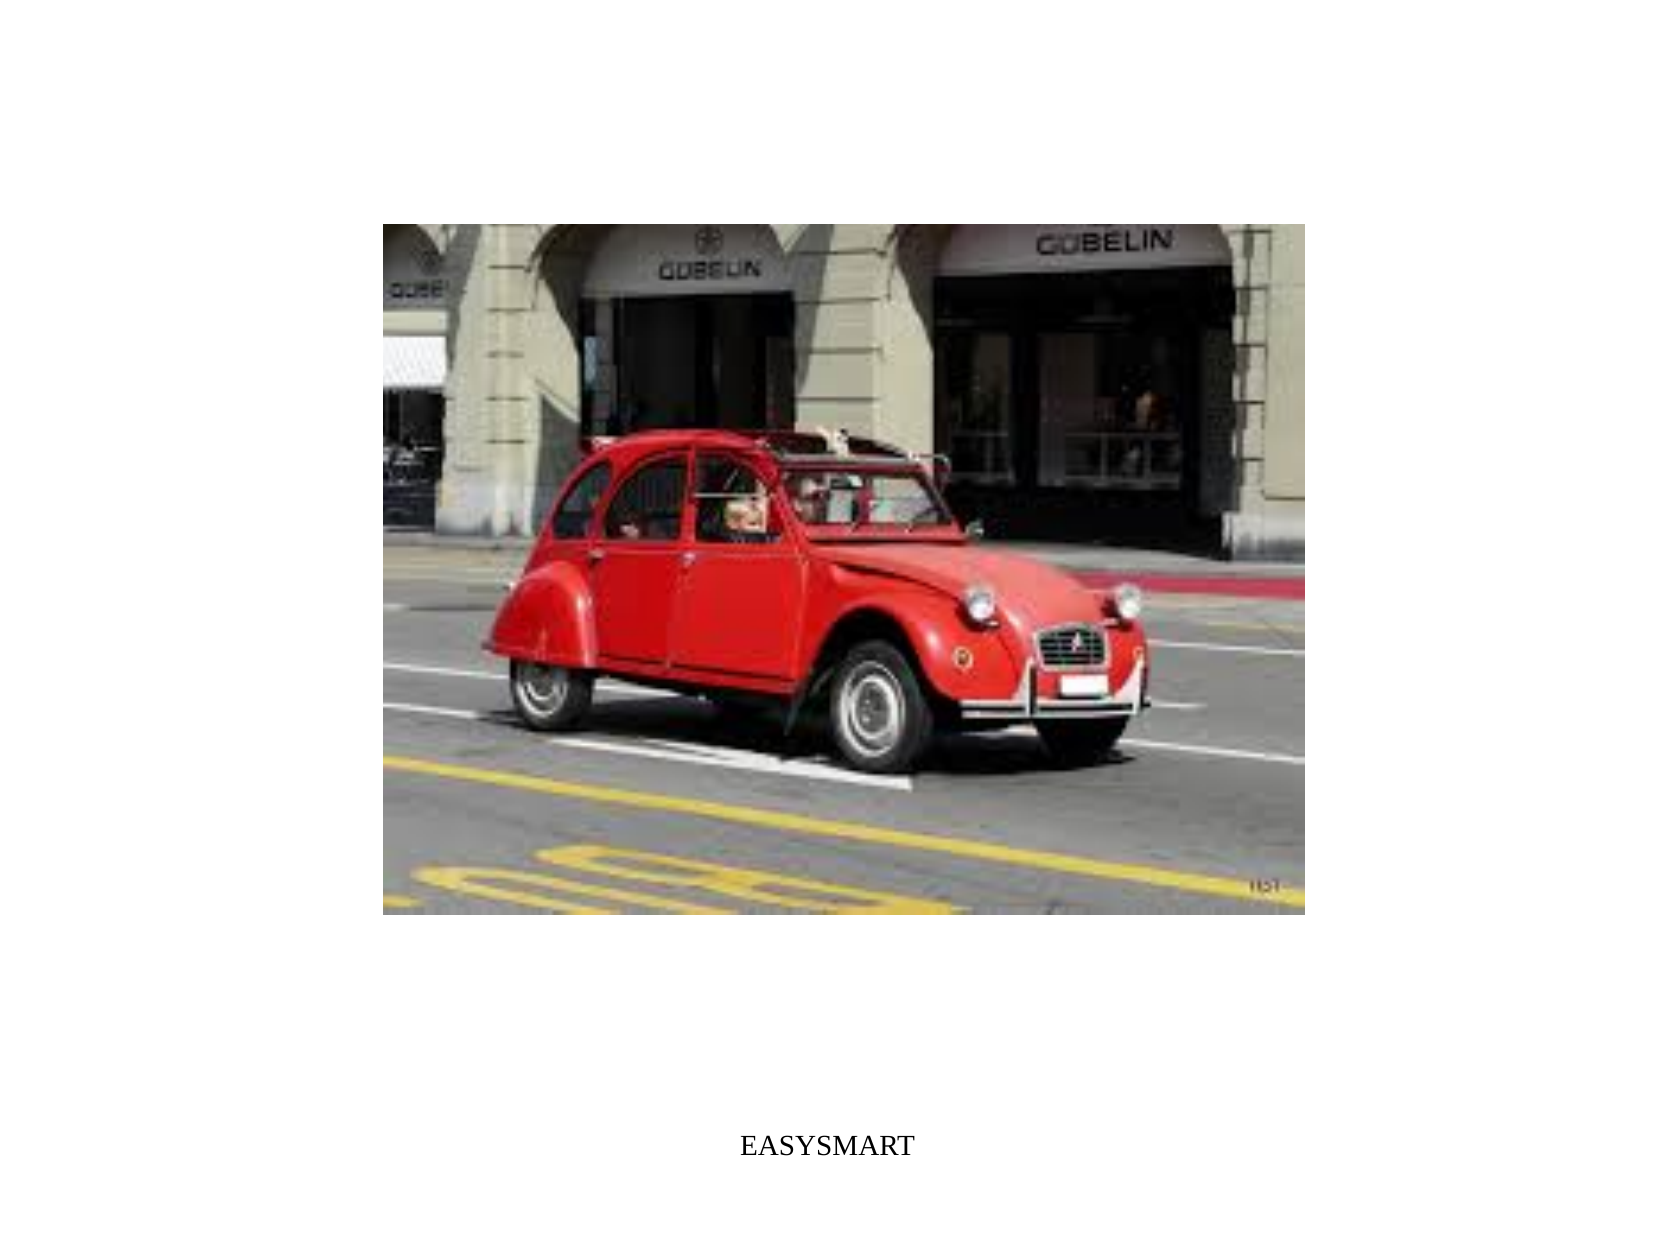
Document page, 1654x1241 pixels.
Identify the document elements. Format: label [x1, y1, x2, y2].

picture [383, 224, 1305, 915]
